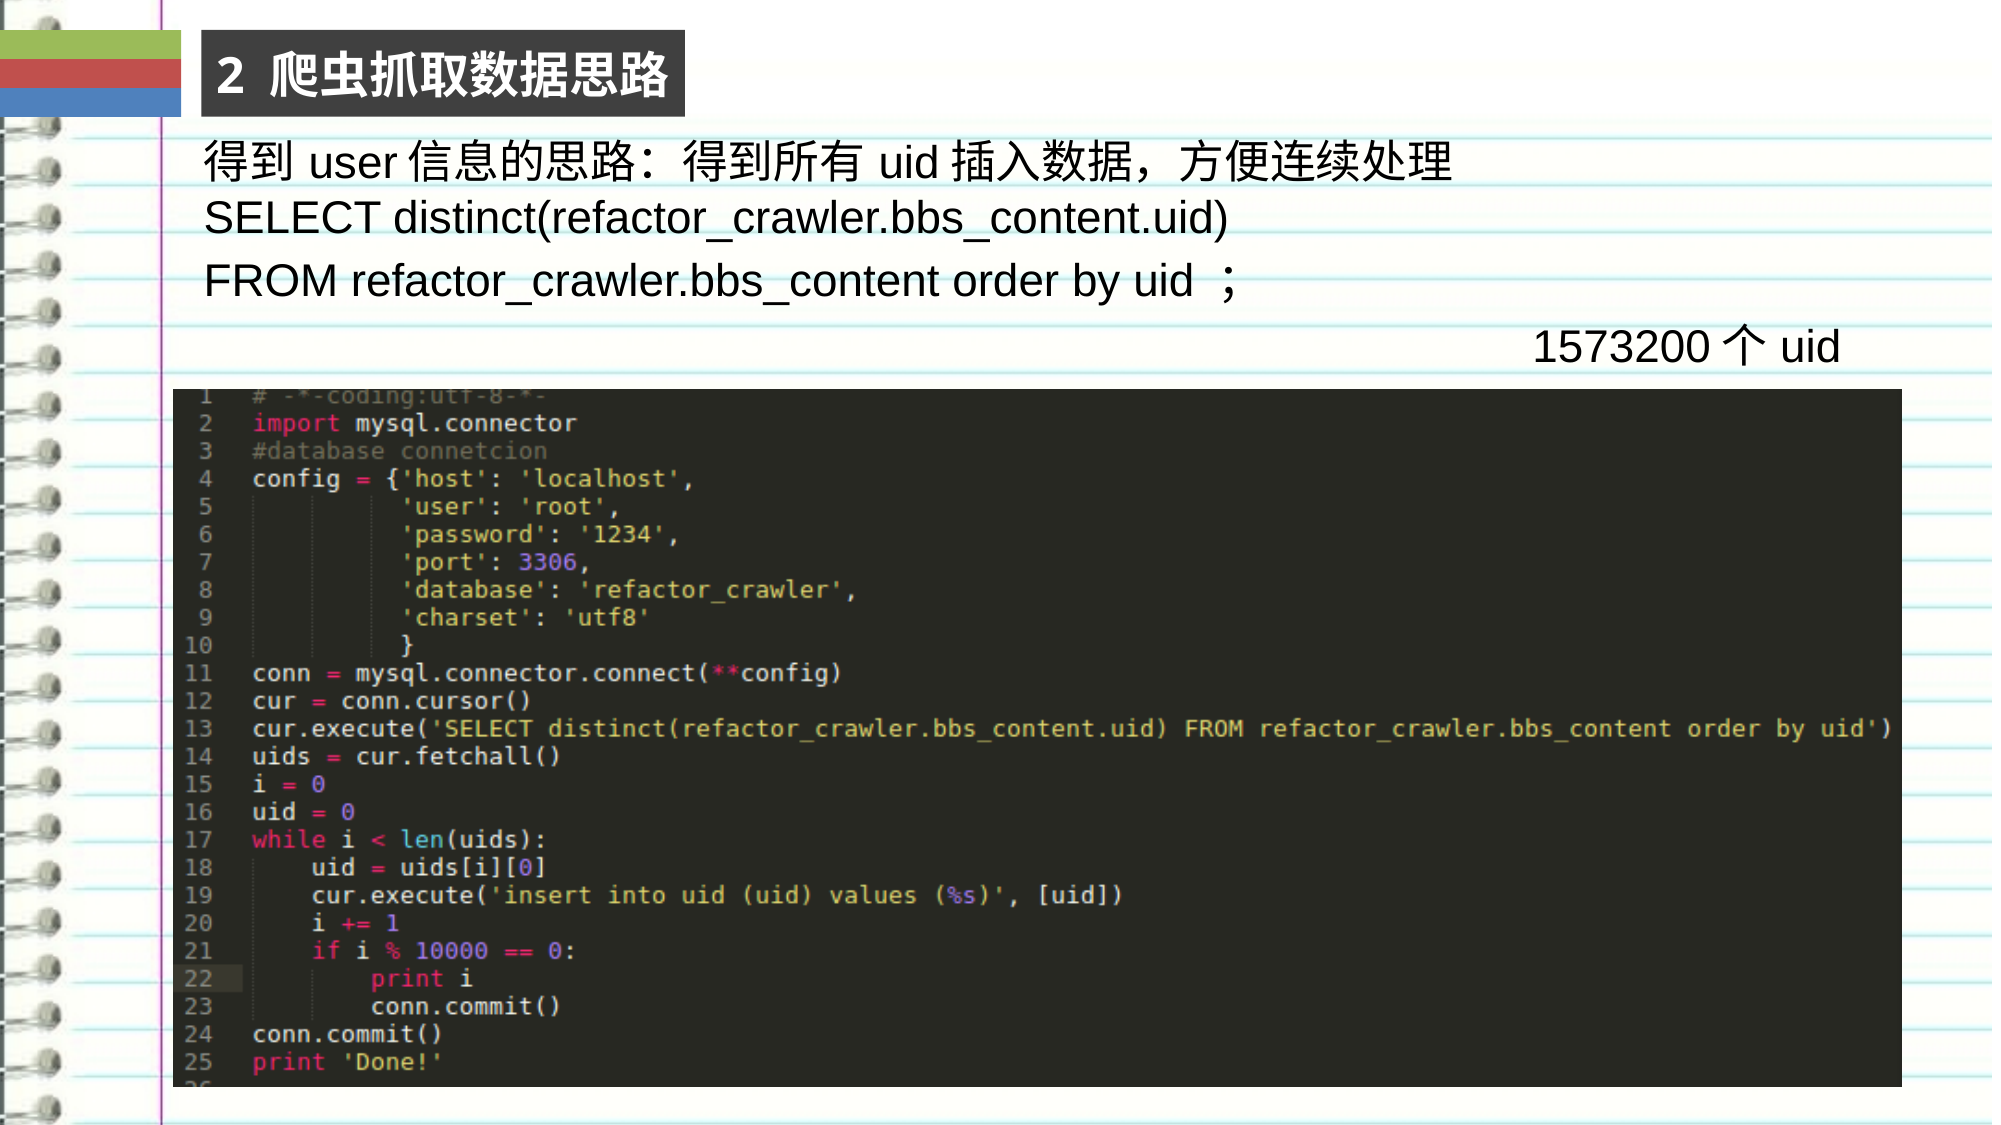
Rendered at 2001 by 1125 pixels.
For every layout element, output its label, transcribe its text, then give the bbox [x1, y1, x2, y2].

text_box 2 爬虫抓取数据思路 [201, 29, 685, 117]
text_box 得到user信息的思路：得到所有uid插入数据，方便连续处理 SELECT distinct(refactor_crawler.bbs_content.uid) FROM refactor_crawler.bbs_content order by uid ； 1573200个uid [188, 118, 1914, 389]
picture [0, 0, 1995, 1125]
